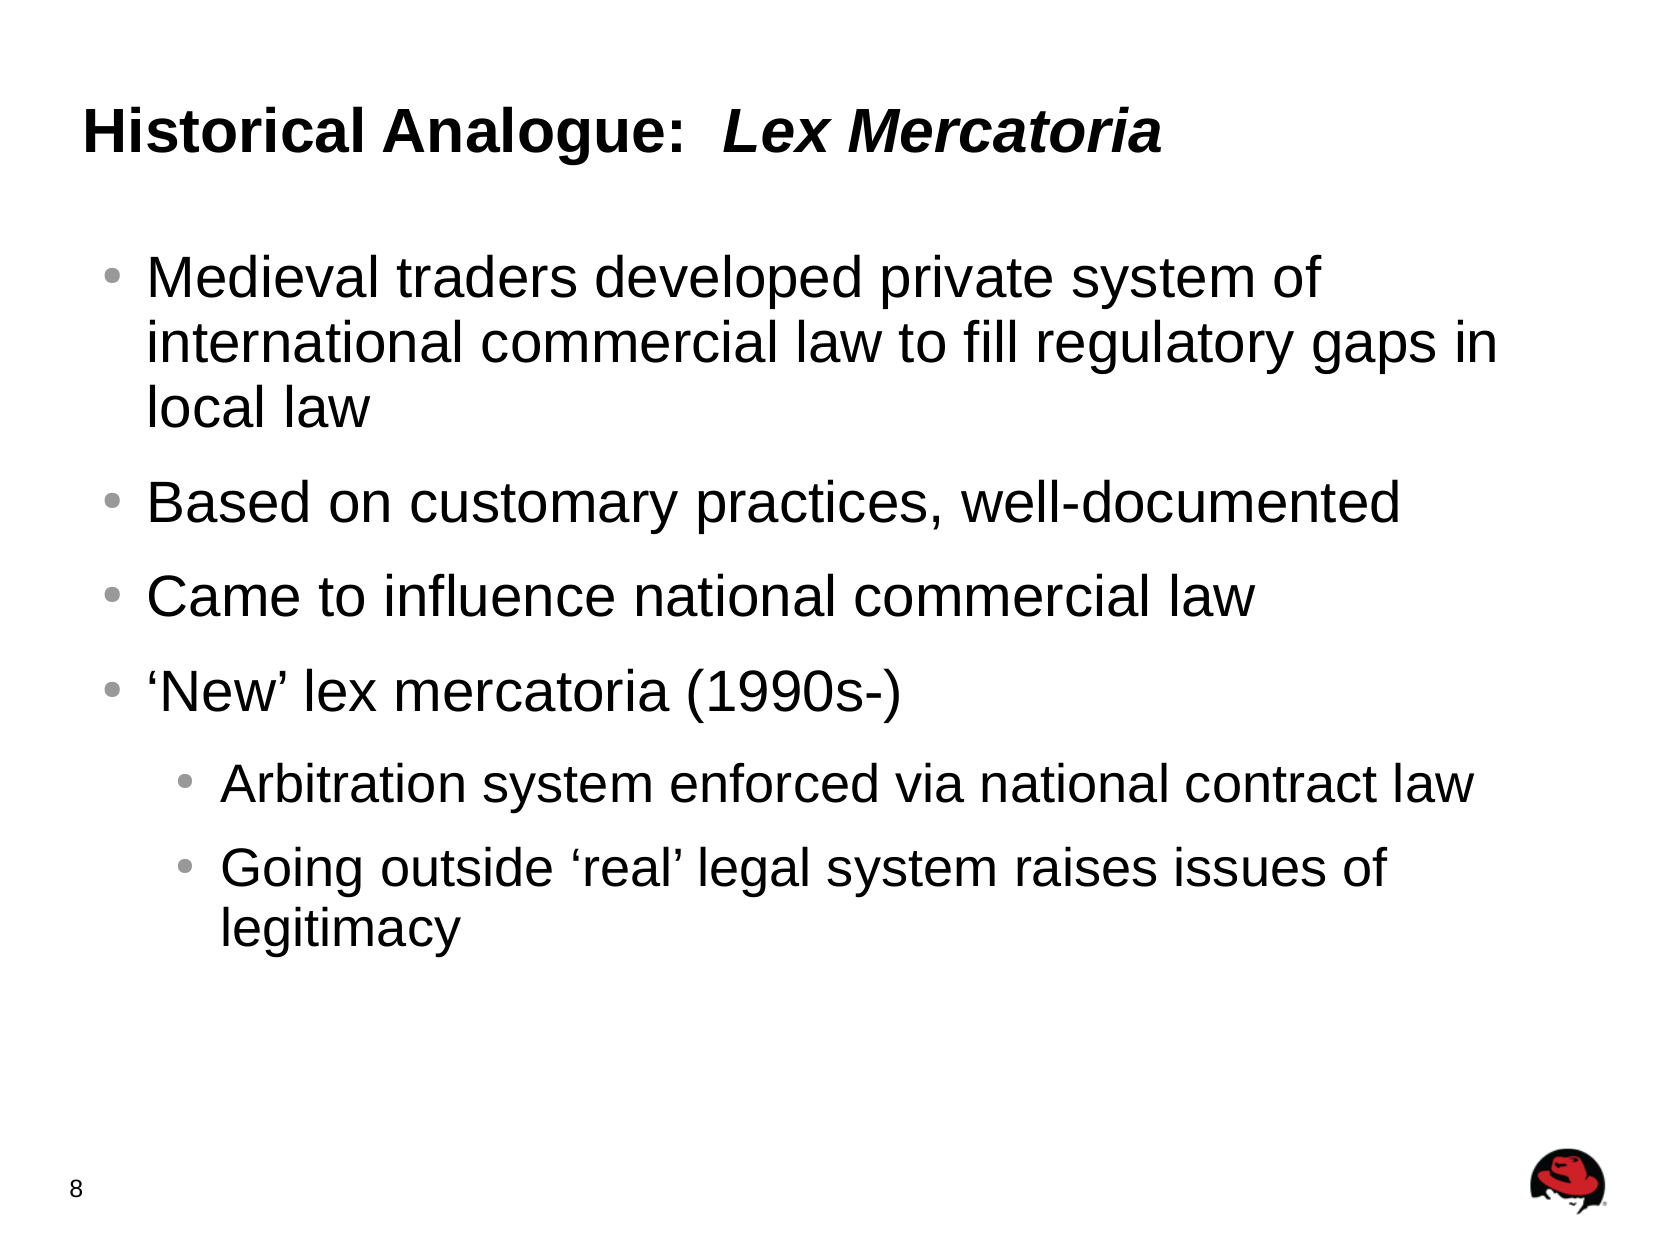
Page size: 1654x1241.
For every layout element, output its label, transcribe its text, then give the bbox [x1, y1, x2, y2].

title Historical Analogue: Lex Mercatoria [82, 45, 1571, 218]
picture [1529, 1146, 1613, 1224]
list Medieval traders developed private system of international commercial law to fill regulatory gaps in local law Based on customary practices, well-documented Came to influence national commercial law ‘New’ lex mercatoria (1990s-) Arbitration system enforced via national contract law Going outside ‘real’ legal system raises issues of legitimacy [86, 244, 1576, 1047]
